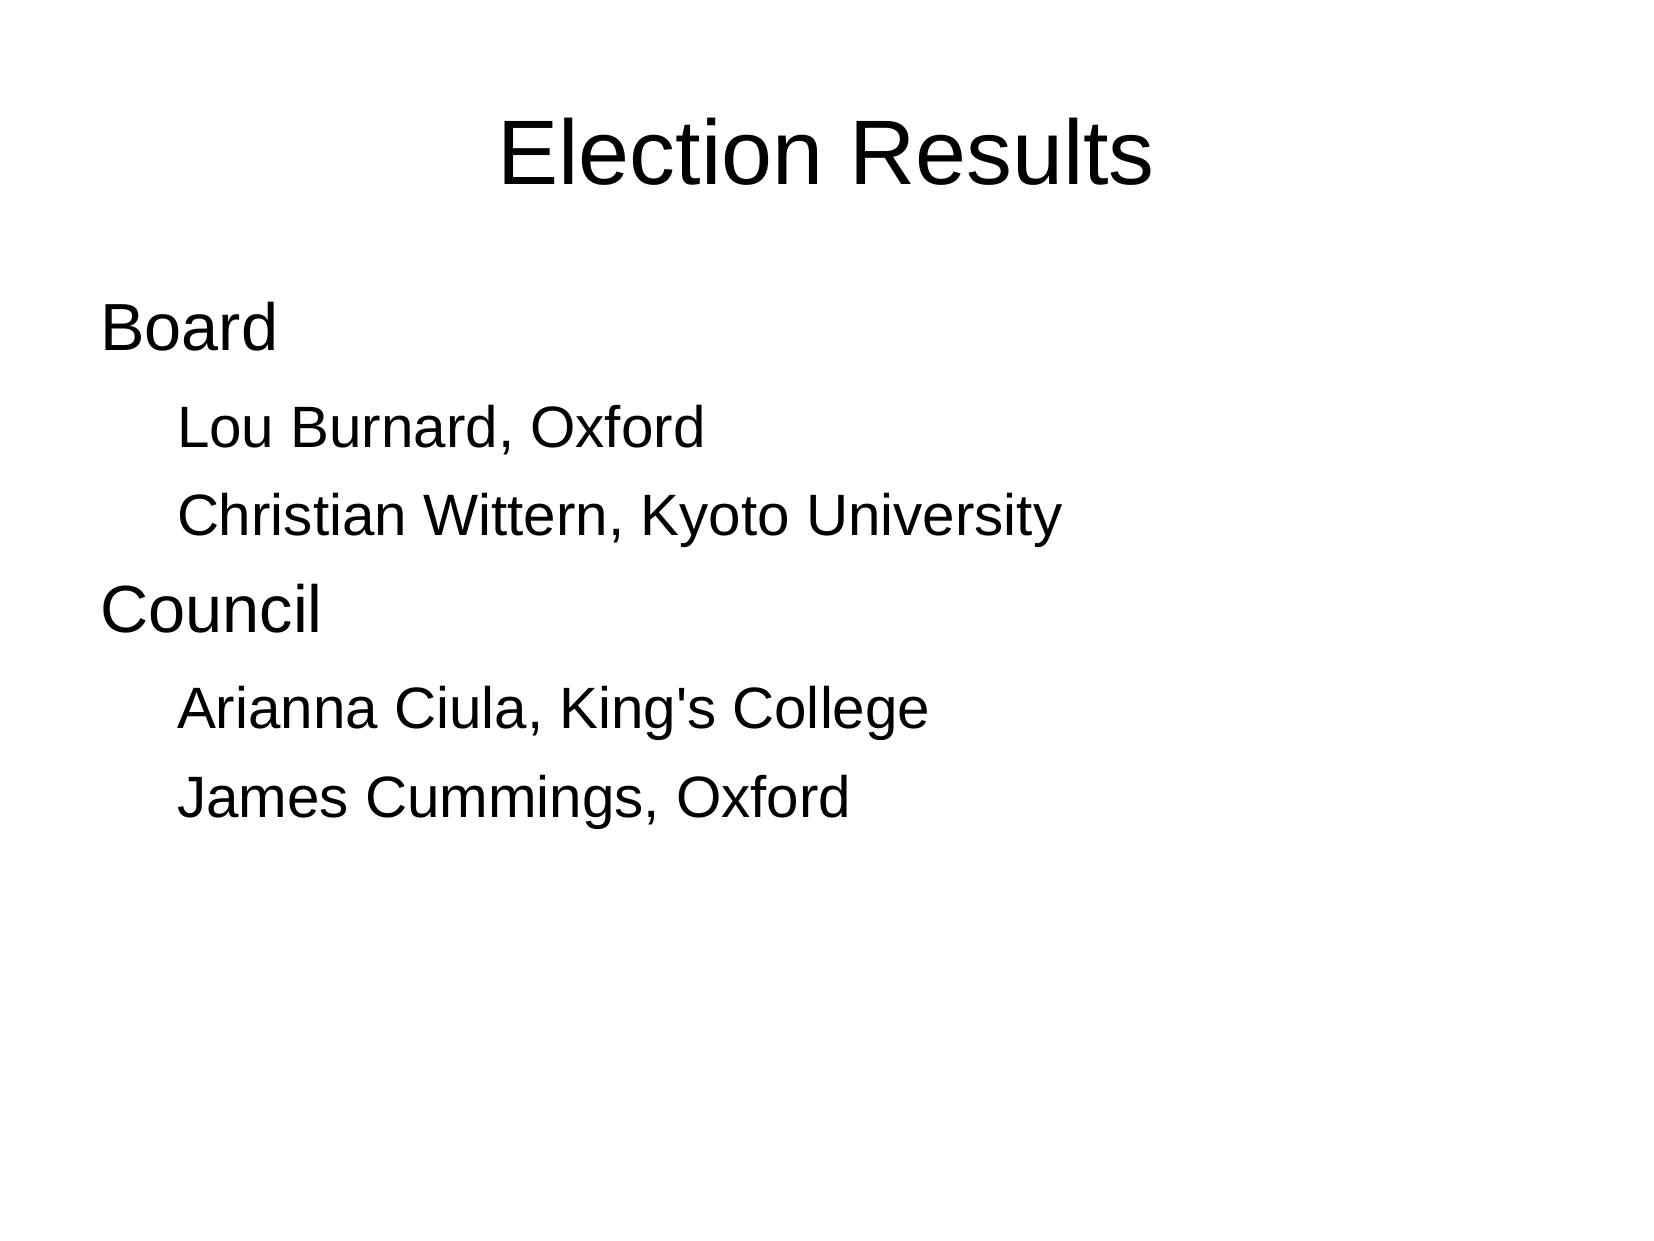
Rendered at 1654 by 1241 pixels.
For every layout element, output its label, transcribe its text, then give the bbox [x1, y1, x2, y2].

list Board Lou Burnard, Oxford Christian Wittern, Kyoto University Council Arianna Ciula, King's College James Cummings, Oxford [82, 290, 1571, 1094]
title Election Results [82, 49, 1571, 257]
